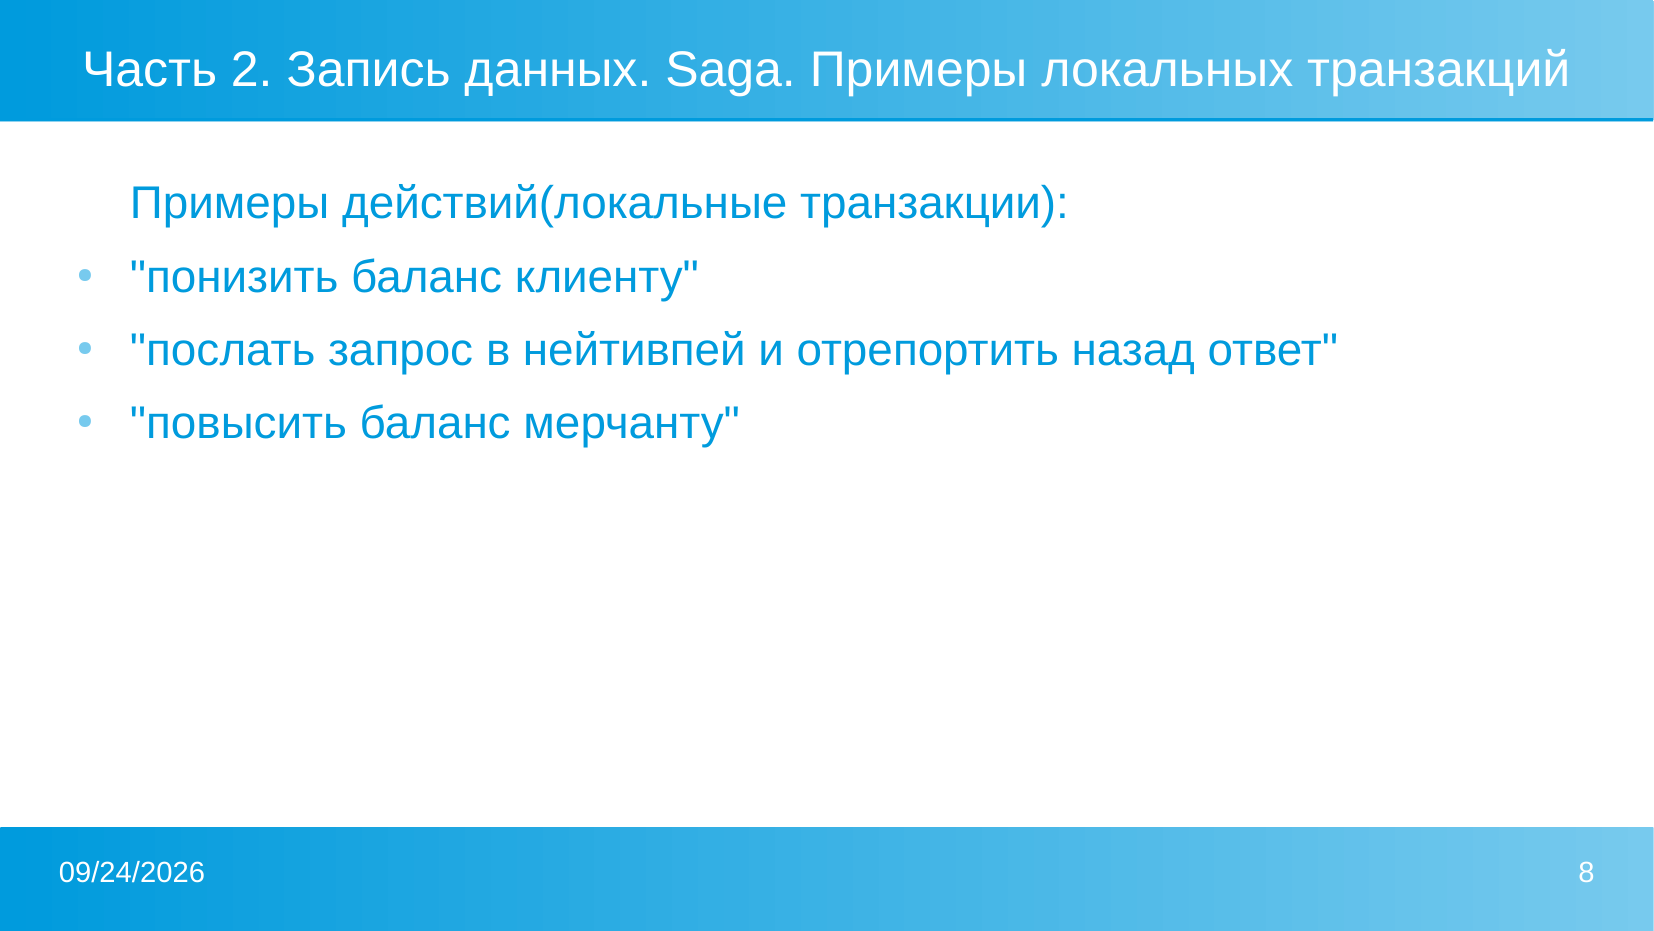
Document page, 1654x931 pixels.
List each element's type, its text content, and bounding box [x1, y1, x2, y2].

list Примеры действий(локальные транзакции): "понизить баланс клиенту" "послать запрос в нейтивпей и отрепортить назад ответ" "повысить баланс мерчанту" [59, 177, 1595, 768]
title Часть 2. Запись данных. Saga. Примеры локальных транзакций [59, 29, 1595, 108]
